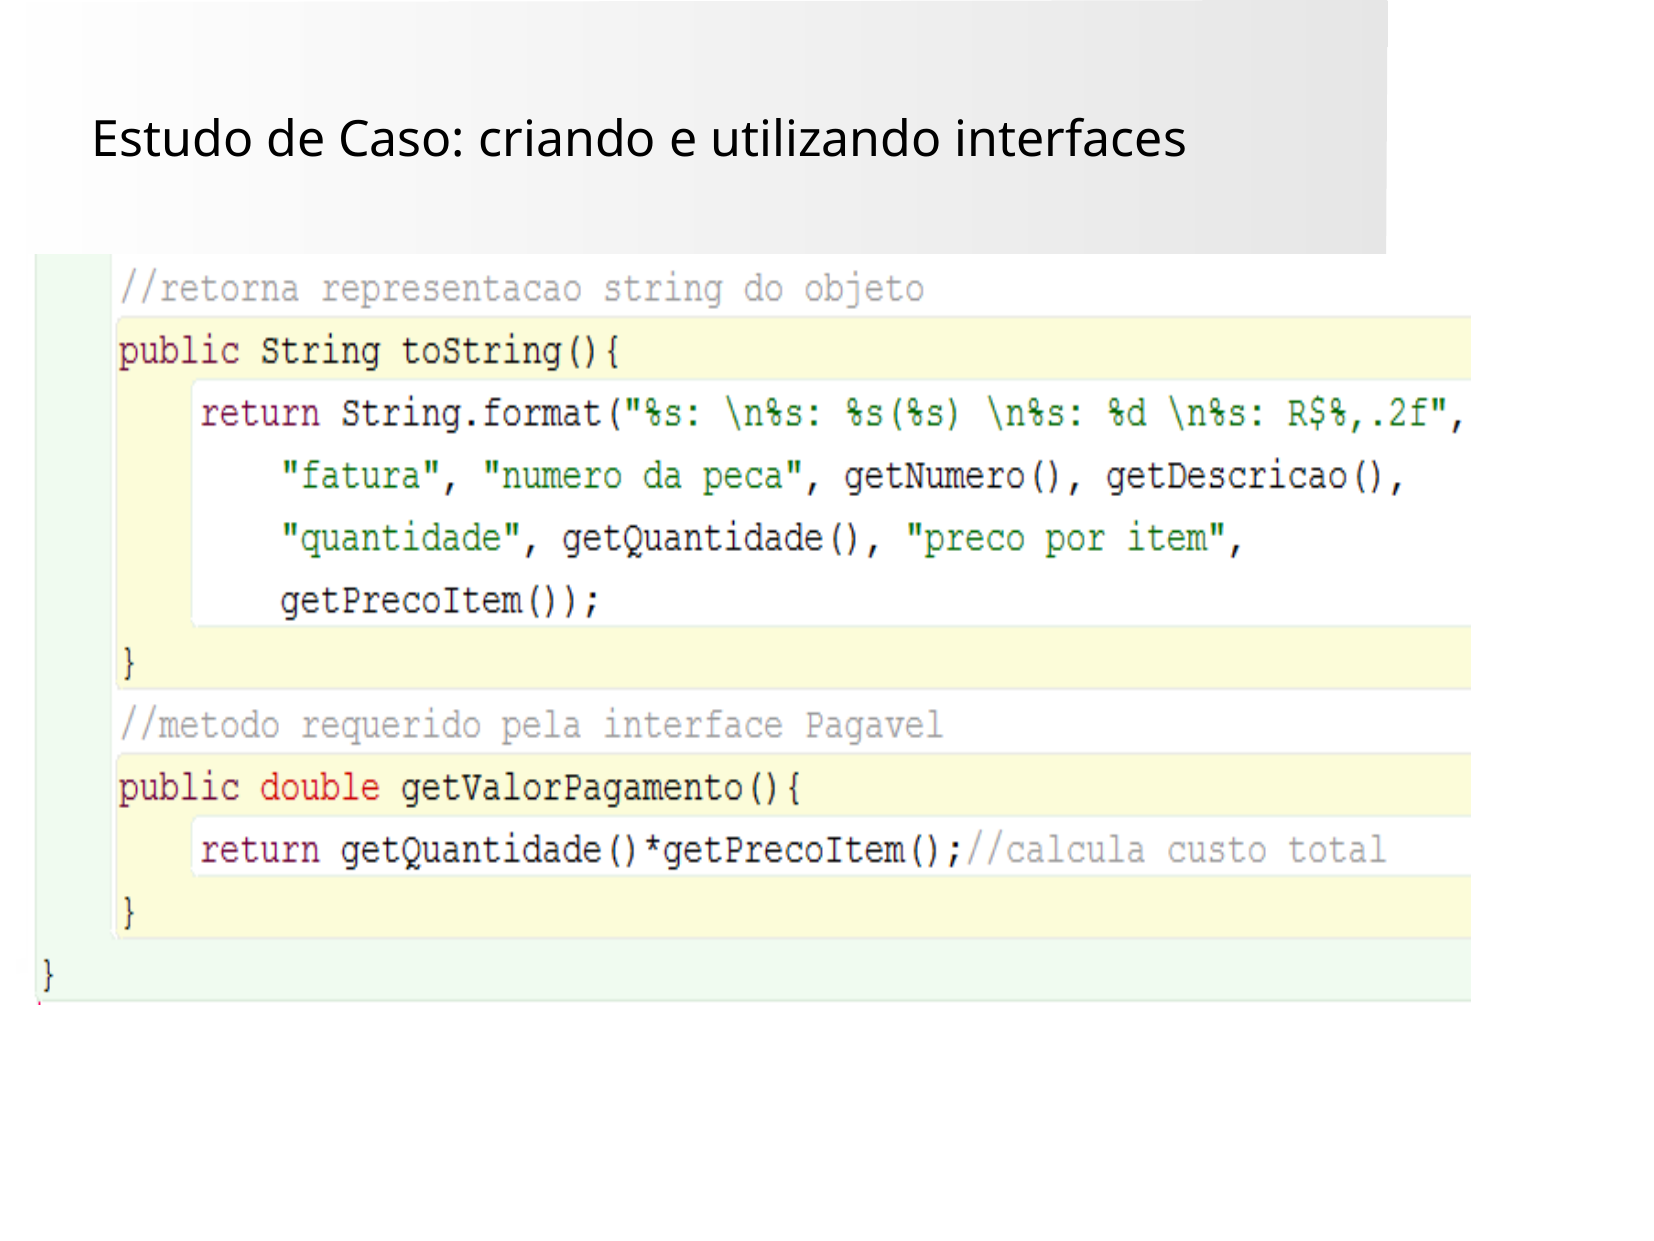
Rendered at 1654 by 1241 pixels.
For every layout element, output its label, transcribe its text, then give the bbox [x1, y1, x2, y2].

title Estudo de Caso: criando e utilizando interfaces [76, 42, 1427, 231]
picture [28, 254, 1471, 1006]
